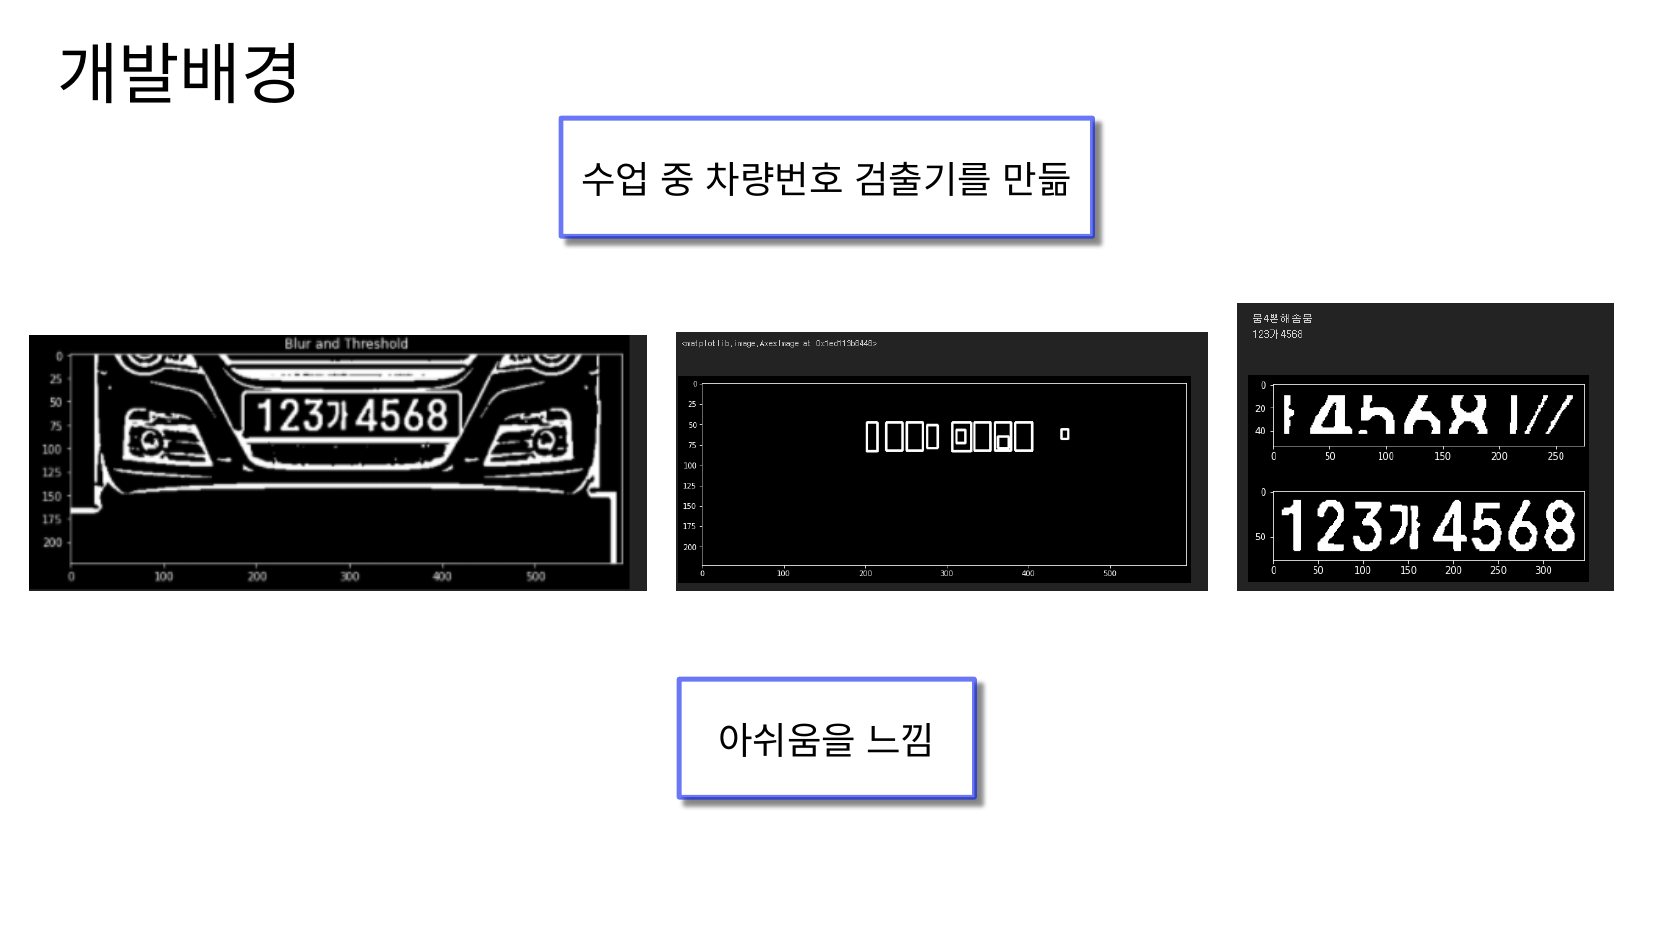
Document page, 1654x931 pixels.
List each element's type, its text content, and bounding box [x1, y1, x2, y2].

title 개발배경 [29, 21, 331, 119]
picture [676, 332, 1208, 591]
text_box 수업 중 차량번호 검출기를 만듦 [561, 118, 1093, 237]
picture [1237, 303, 1614, 591]
picture [29, 335, 647, 591]
text_box 아쉬움을 느낌 [679, 679, 975, 798]
